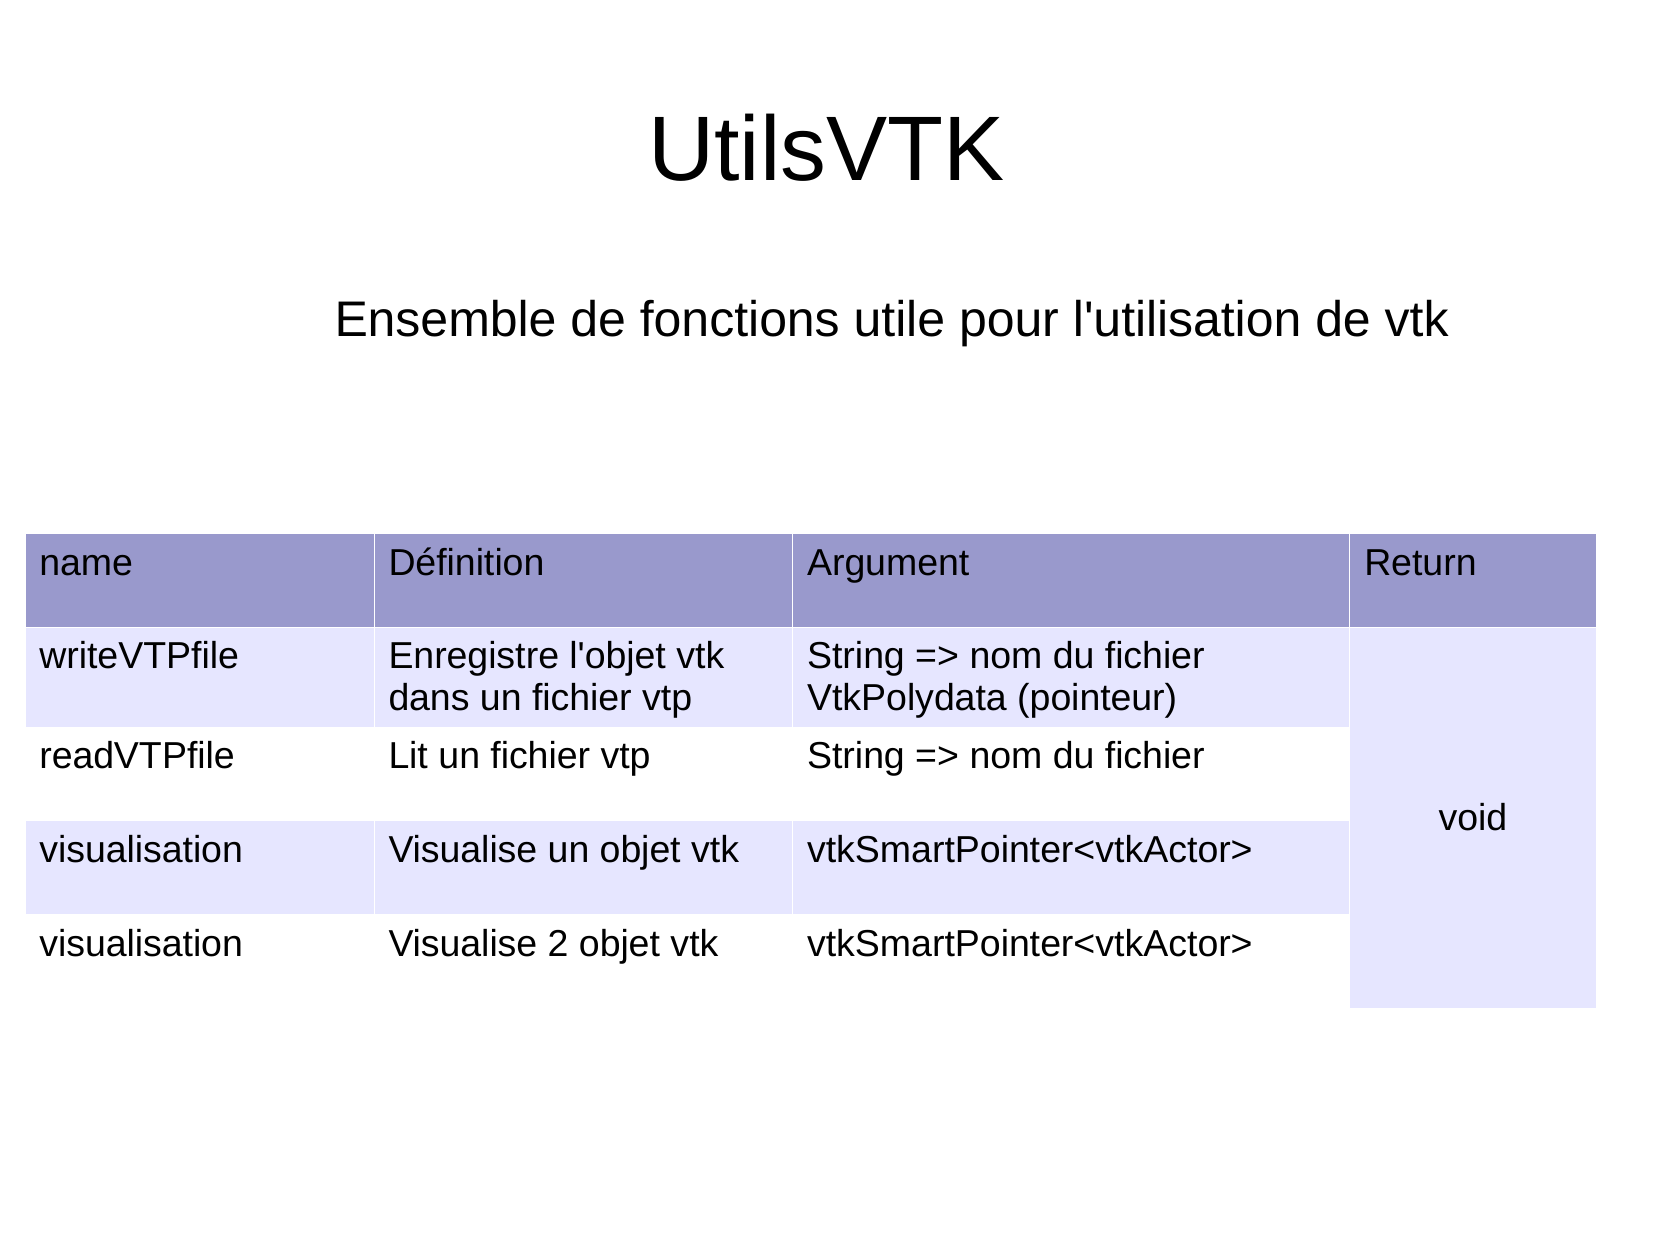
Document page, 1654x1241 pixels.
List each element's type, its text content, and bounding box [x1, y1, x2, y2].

table_cell String => nom du fichier [793, 728, 1349, 820]
table_header name [26, 534, 374, 627]
table_cell String => nom du fichier VtkPolydata (pointeur) [793, 628, 1349, 727]
text_box Ensemble de fonctions utile pour l'utilisation de vtk [284, 283, 1465, 355]
table_cell Lit un fichier vtp [375, 728, 792, 820]
table_header Définition [375, 534, 792, 627]
table_cell Visualise 2 objet vtk [375, 915, 792, 1008]
table_cell vtkSmartPointer<vtkActor> [793, 821, 1349, 914]
title UtilsVTK [59, 59, 1595, 239]
table_cell visualisation [26, 915, 374, 1008]
table_header Return [1350, 534, 1596, 627]
table_cell Visualise un objet vtk [375, 821, 792, 914]
table_header Argument [793, 534, 1349, 627]
table_cell vtkSmartPointer<vtkActor> [793, 915, 1349, 1008]
table_cell Enregistre l'objet vtk dans un fichier vtp [375, 628, 792, 727]
table_cell readVTPfile [26, 728, 374, 820]
table_cell writeVTPfile [26, 628, 374, 727]
table_cell visualisation [26, 821, 374, 914]
table_cell void [1350, 628, 1596, 1008]
